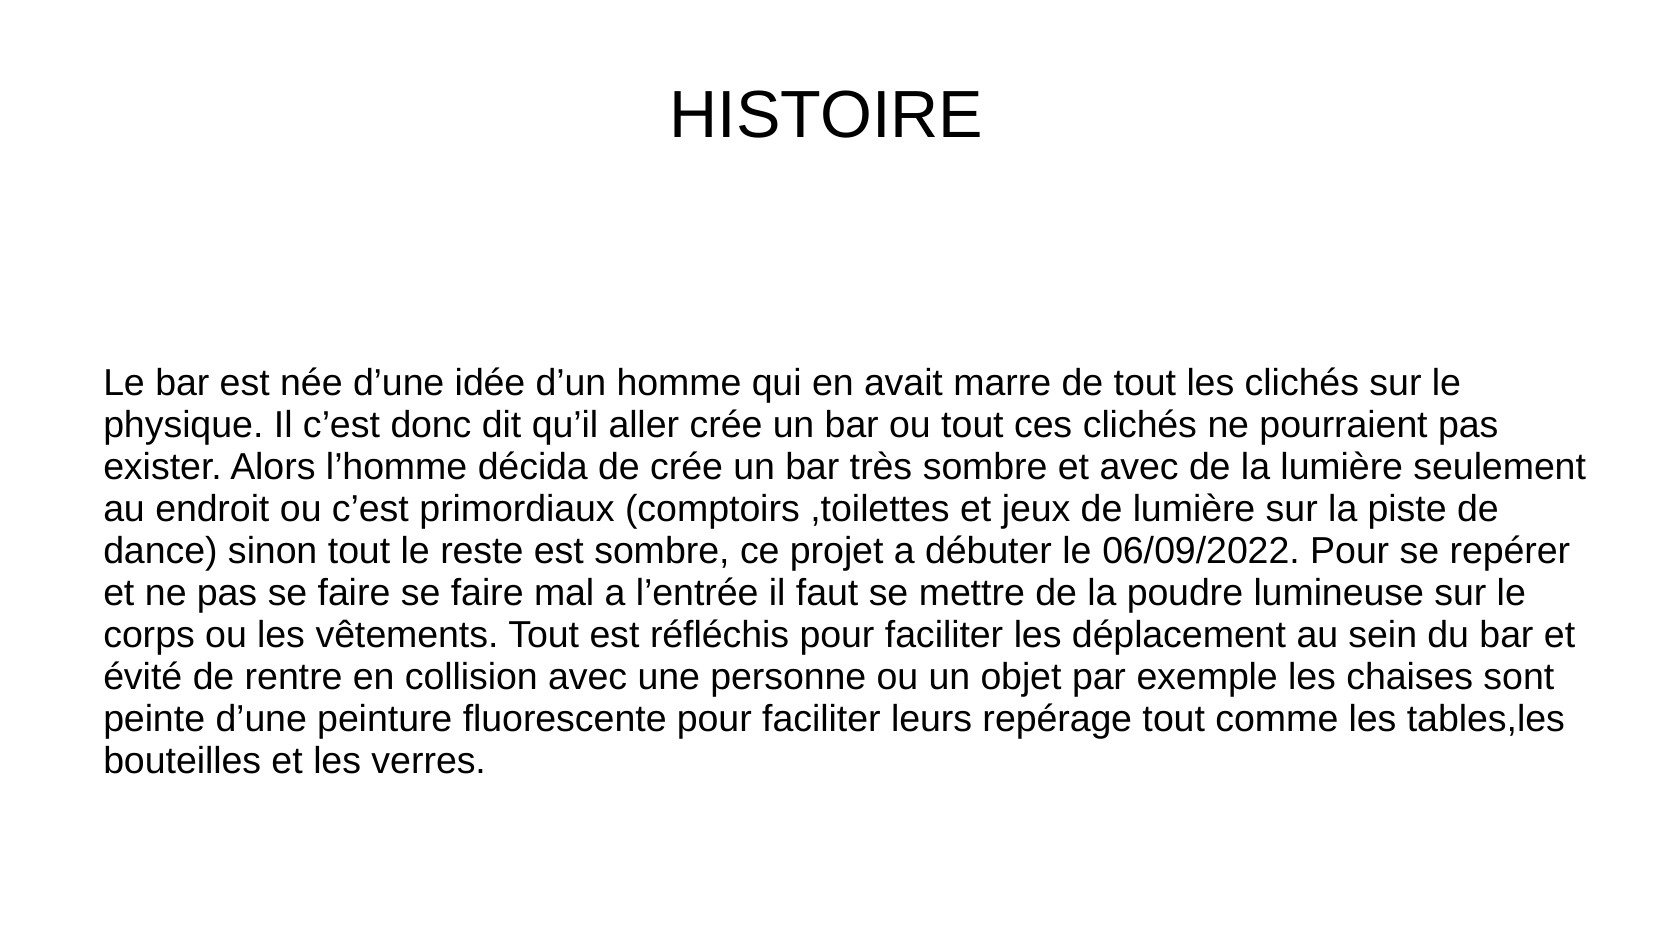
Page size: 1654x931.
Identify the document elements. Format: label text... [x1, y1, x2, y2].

title HISTOIRE [82, 37, 1571, 193]
text_box Le bar est née d’une idée d’un homme qui en avait marre de tout les clichés sur le physique. Il c’est donc dit qu’il aller crée un bar ou tout ces clichés ne pourraient pas exister. Alors l’homme décida de crée un bar très sombre et avec de la lumière seulement au endroit ou c’est primordiaux (comptoirs ,toilettes et jeux de lumière sur la piste de dance) sinon tout le reste est sombre, ce projet a débuter le 06/09/2022. Pour se repérer et ne pas se faire se faire mal a l’entrée il faut se mettre de la poudre lumineuse sur le corps ou les vêtements. Tout est réfléchis pour faciliter les déplacement au sein du bar et évité de rentre en collision avec une personne ou un objet par exemple les chaises sont peinte d’une peinture fluorescente pour faciliter leurs repérage tout comme les tables,les bouteilles et les verres. [88, 354, 1625, 790]
